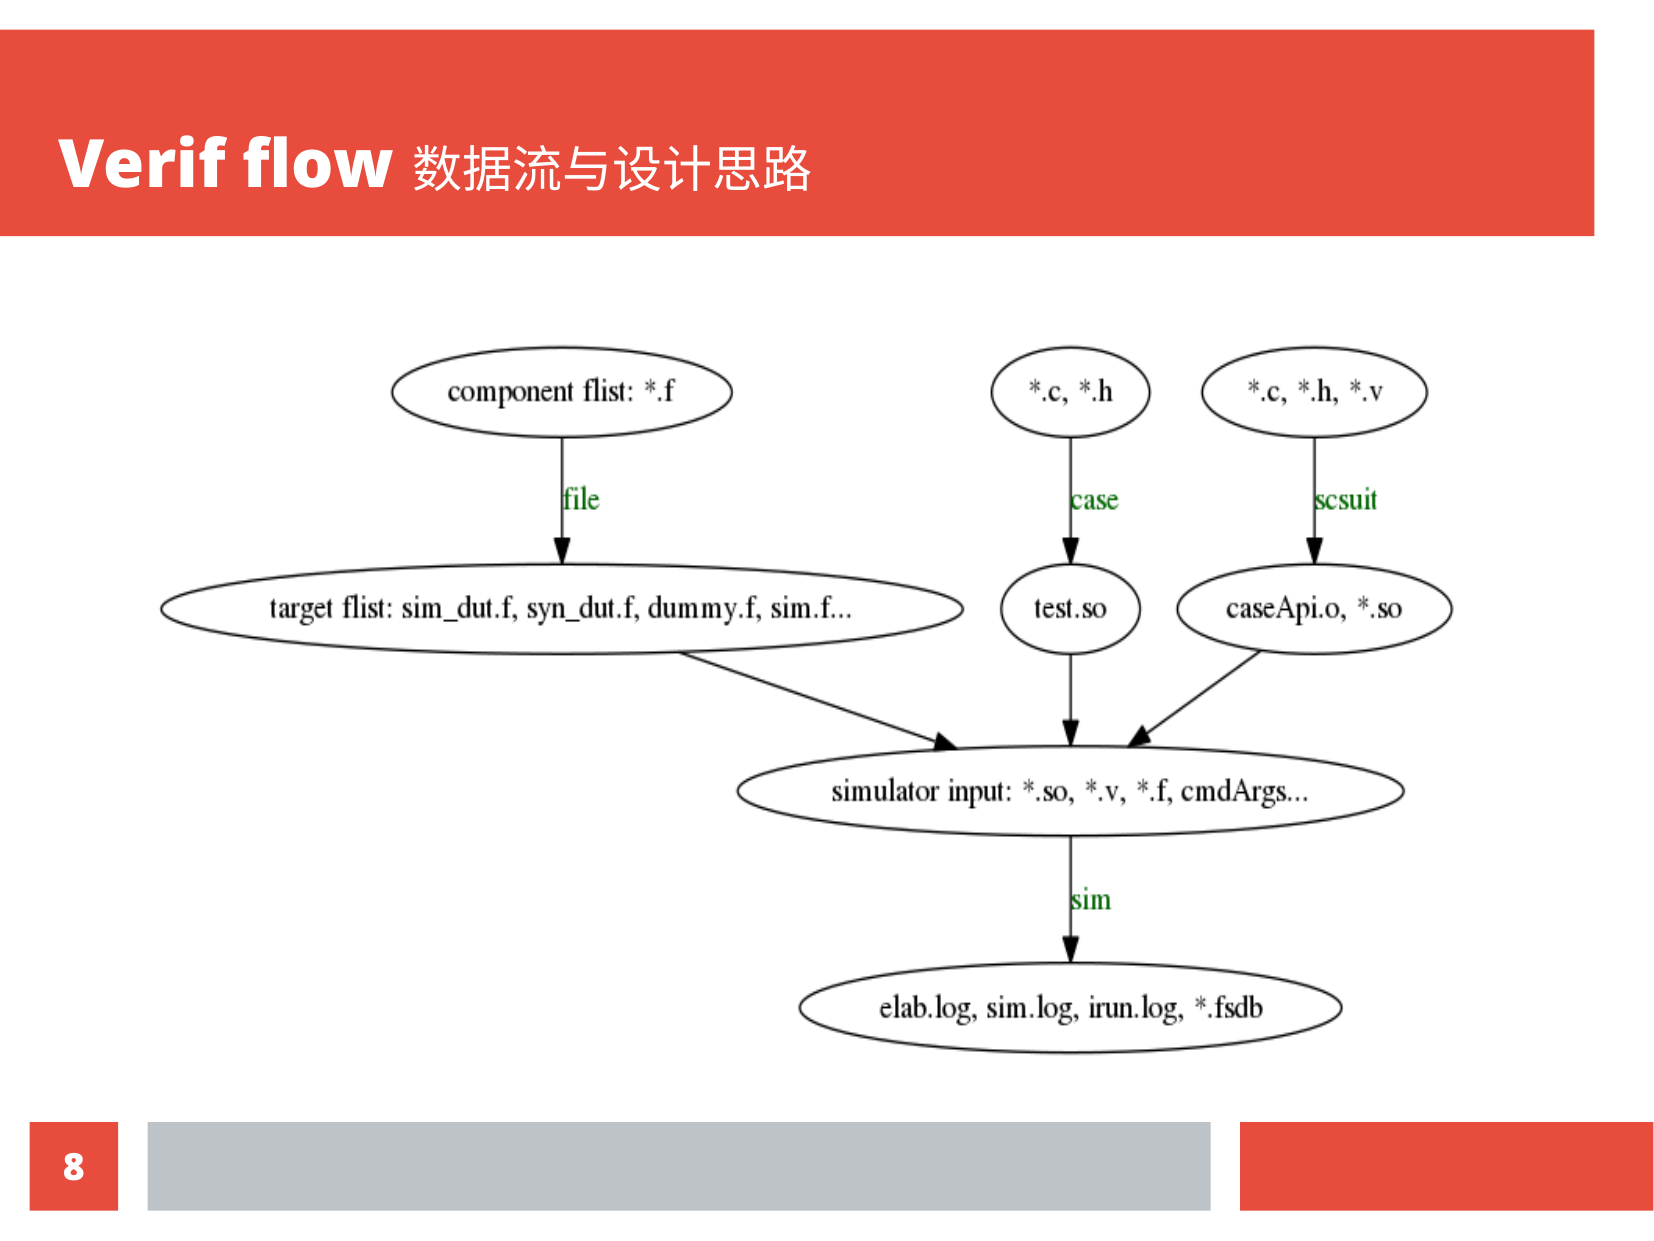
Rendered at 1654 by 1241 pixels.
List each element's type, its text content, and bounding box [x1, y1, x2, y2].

title Verif flow数据流与设计思路 [59, 59, 1595, 207]
picture [153, 338, 1460, 1063]
